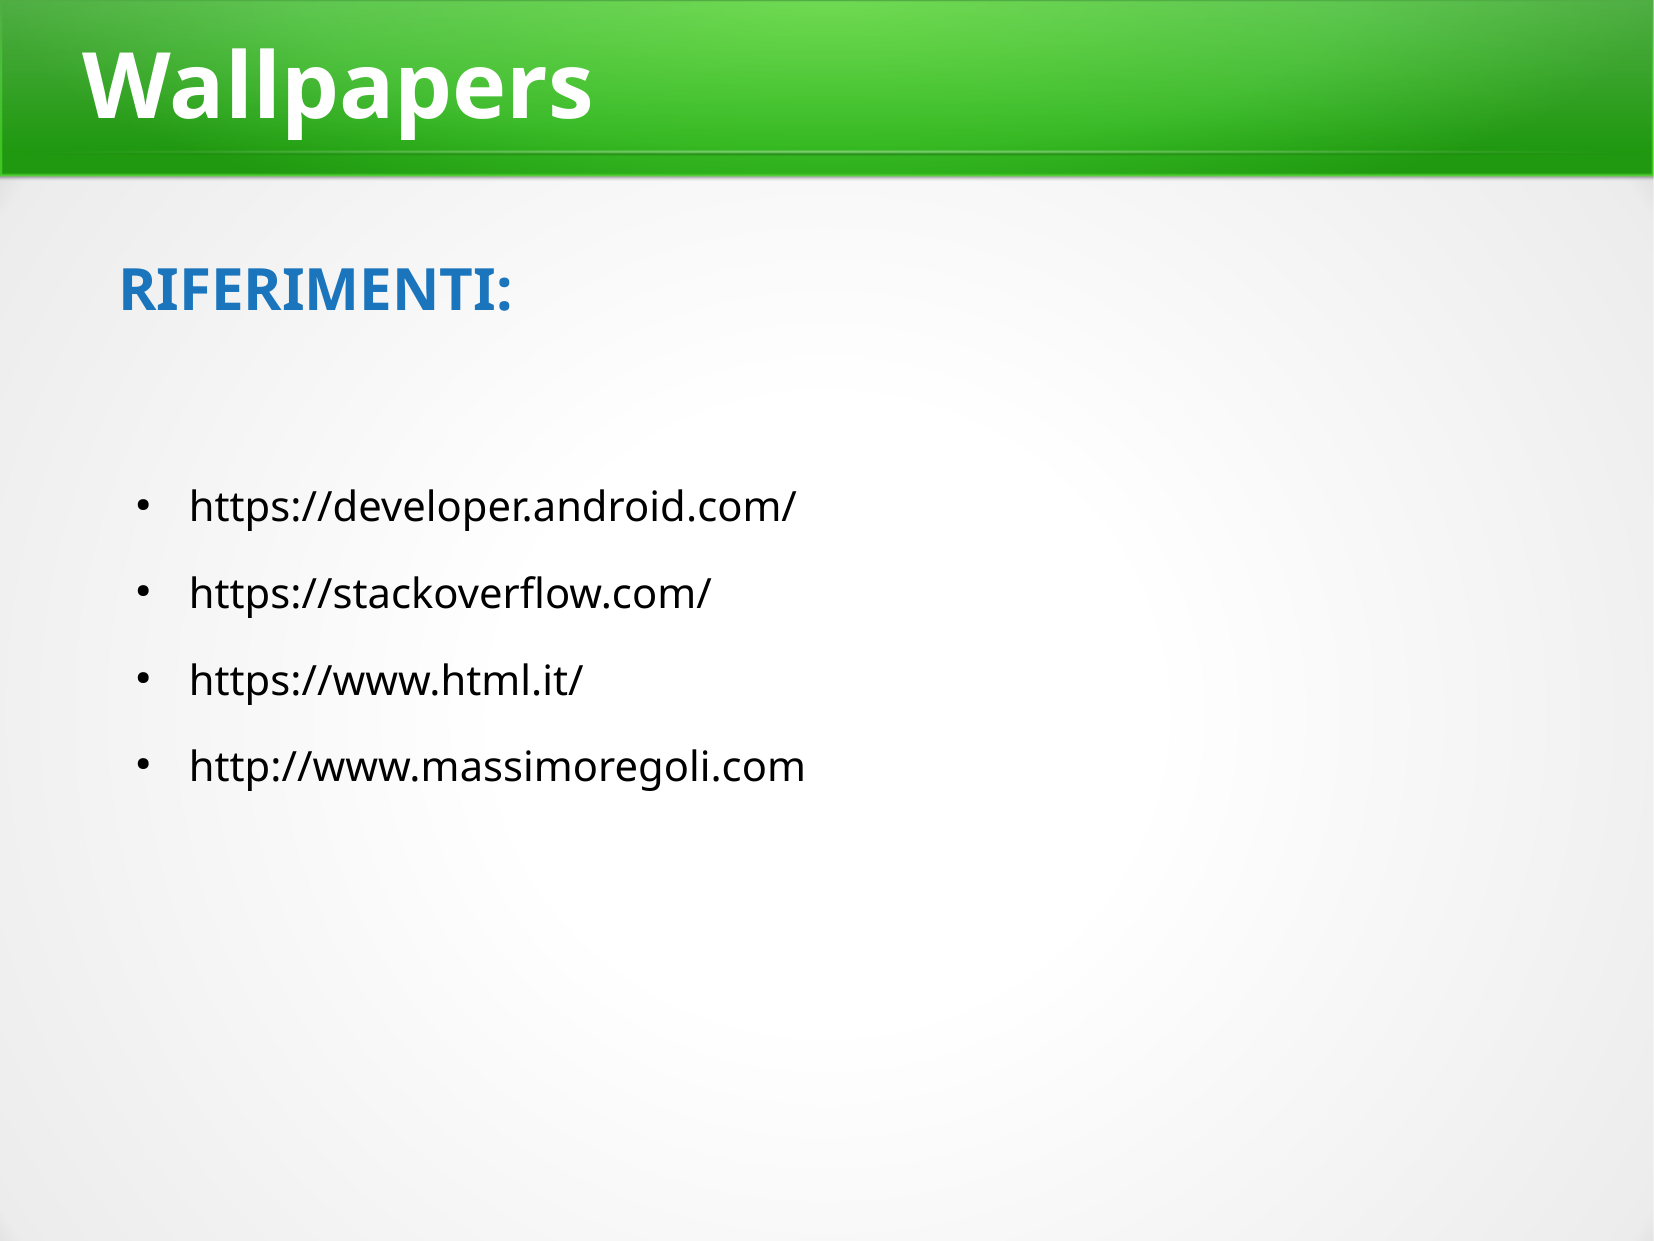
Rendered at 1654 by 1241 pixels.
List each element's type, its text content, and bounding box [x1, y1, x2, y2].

title Wallpapers [82, 11, 1571, 154]
list RIFERIMENTI: https://developer.android.com/ https://stackoverflow.com/ https://www.html.it/ http://www.massimoregoli.com [118, 248, 1524, 1010]
picture [0, 0, 1654, 1241]
